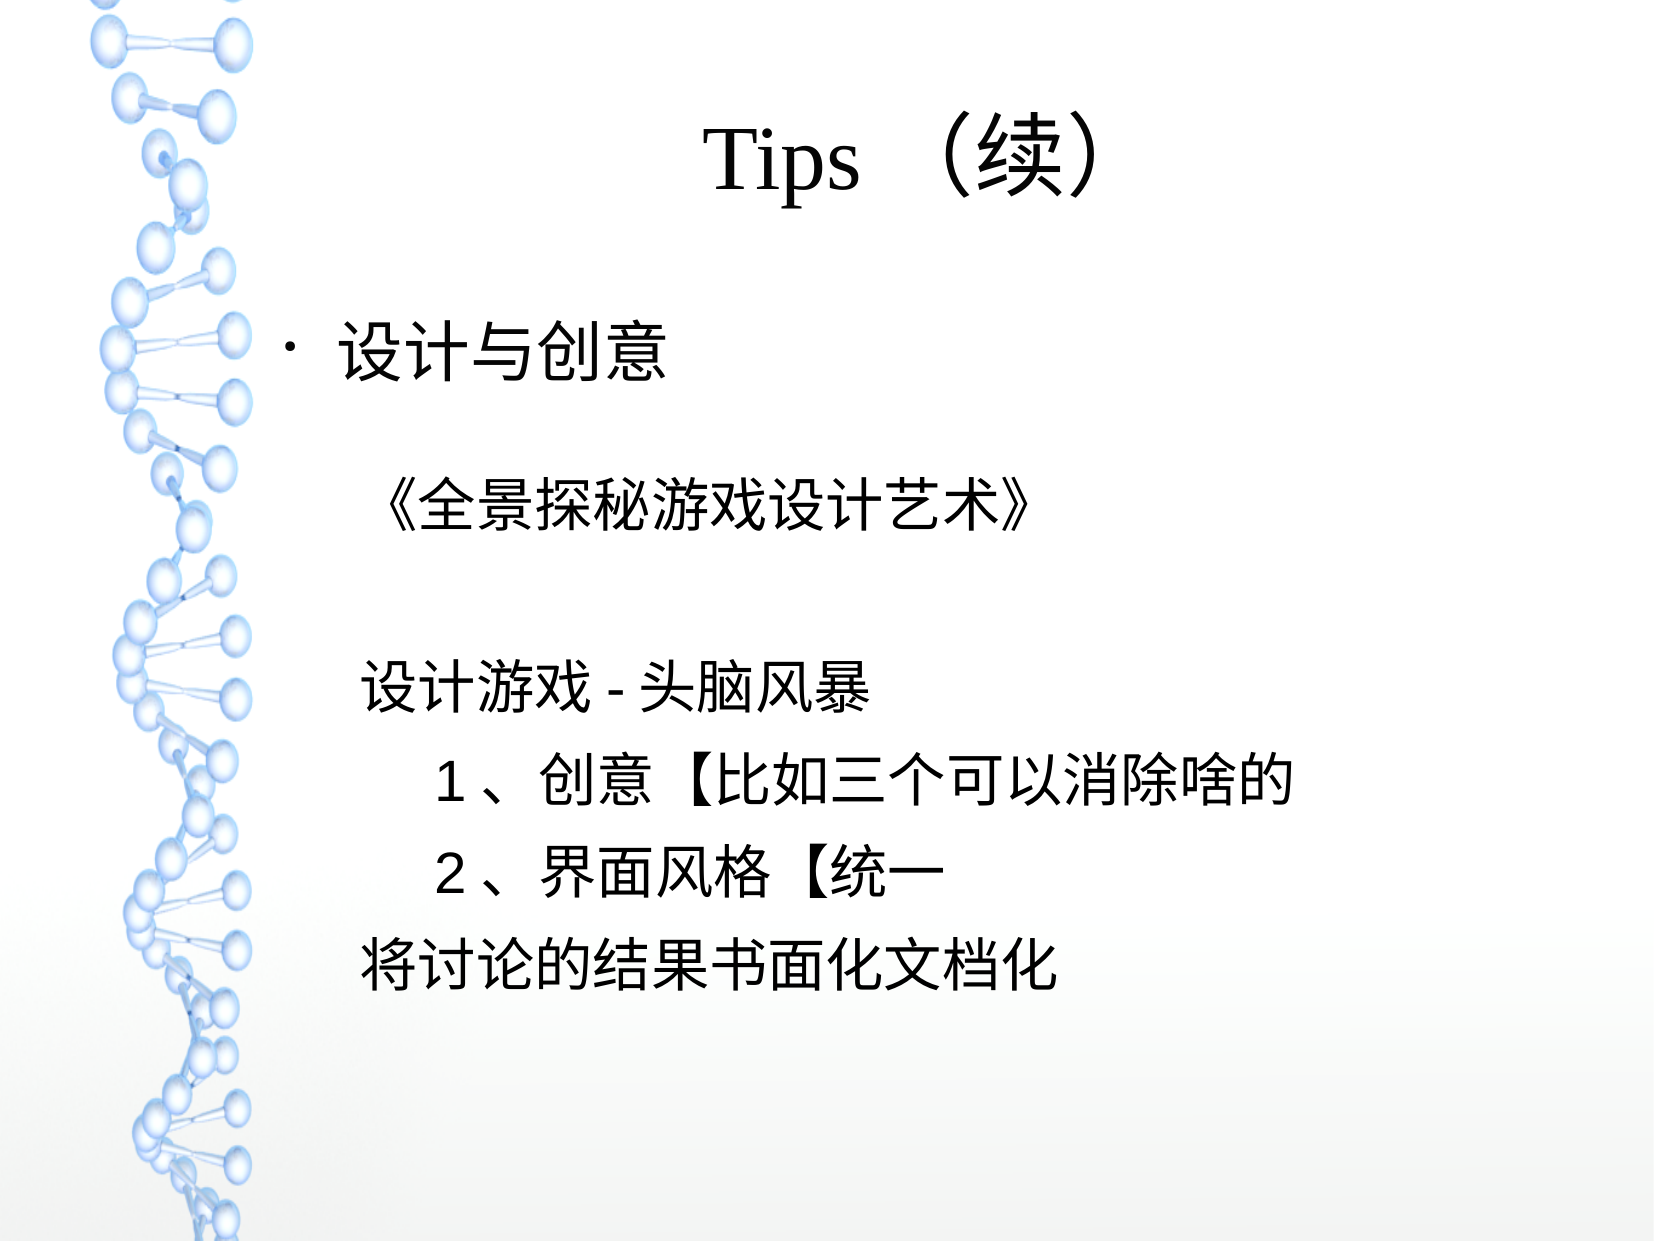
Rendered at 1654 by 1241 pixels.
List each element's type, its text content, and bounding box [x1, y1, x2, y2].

list 设计与创意 [265, 299, 1595, 1019]
title Tips（续） [265, 47, 1595, 252]
picture [0, 0, 1654, 1241]
text_box 《全景探秘游戏设计艺术》 设计游戏-头脑风暴 1、创意【比如三个可以消除啥的 2、界面风格【统一 将讨论的结果书面化文档化 [345, 465, 1321, 1010]
